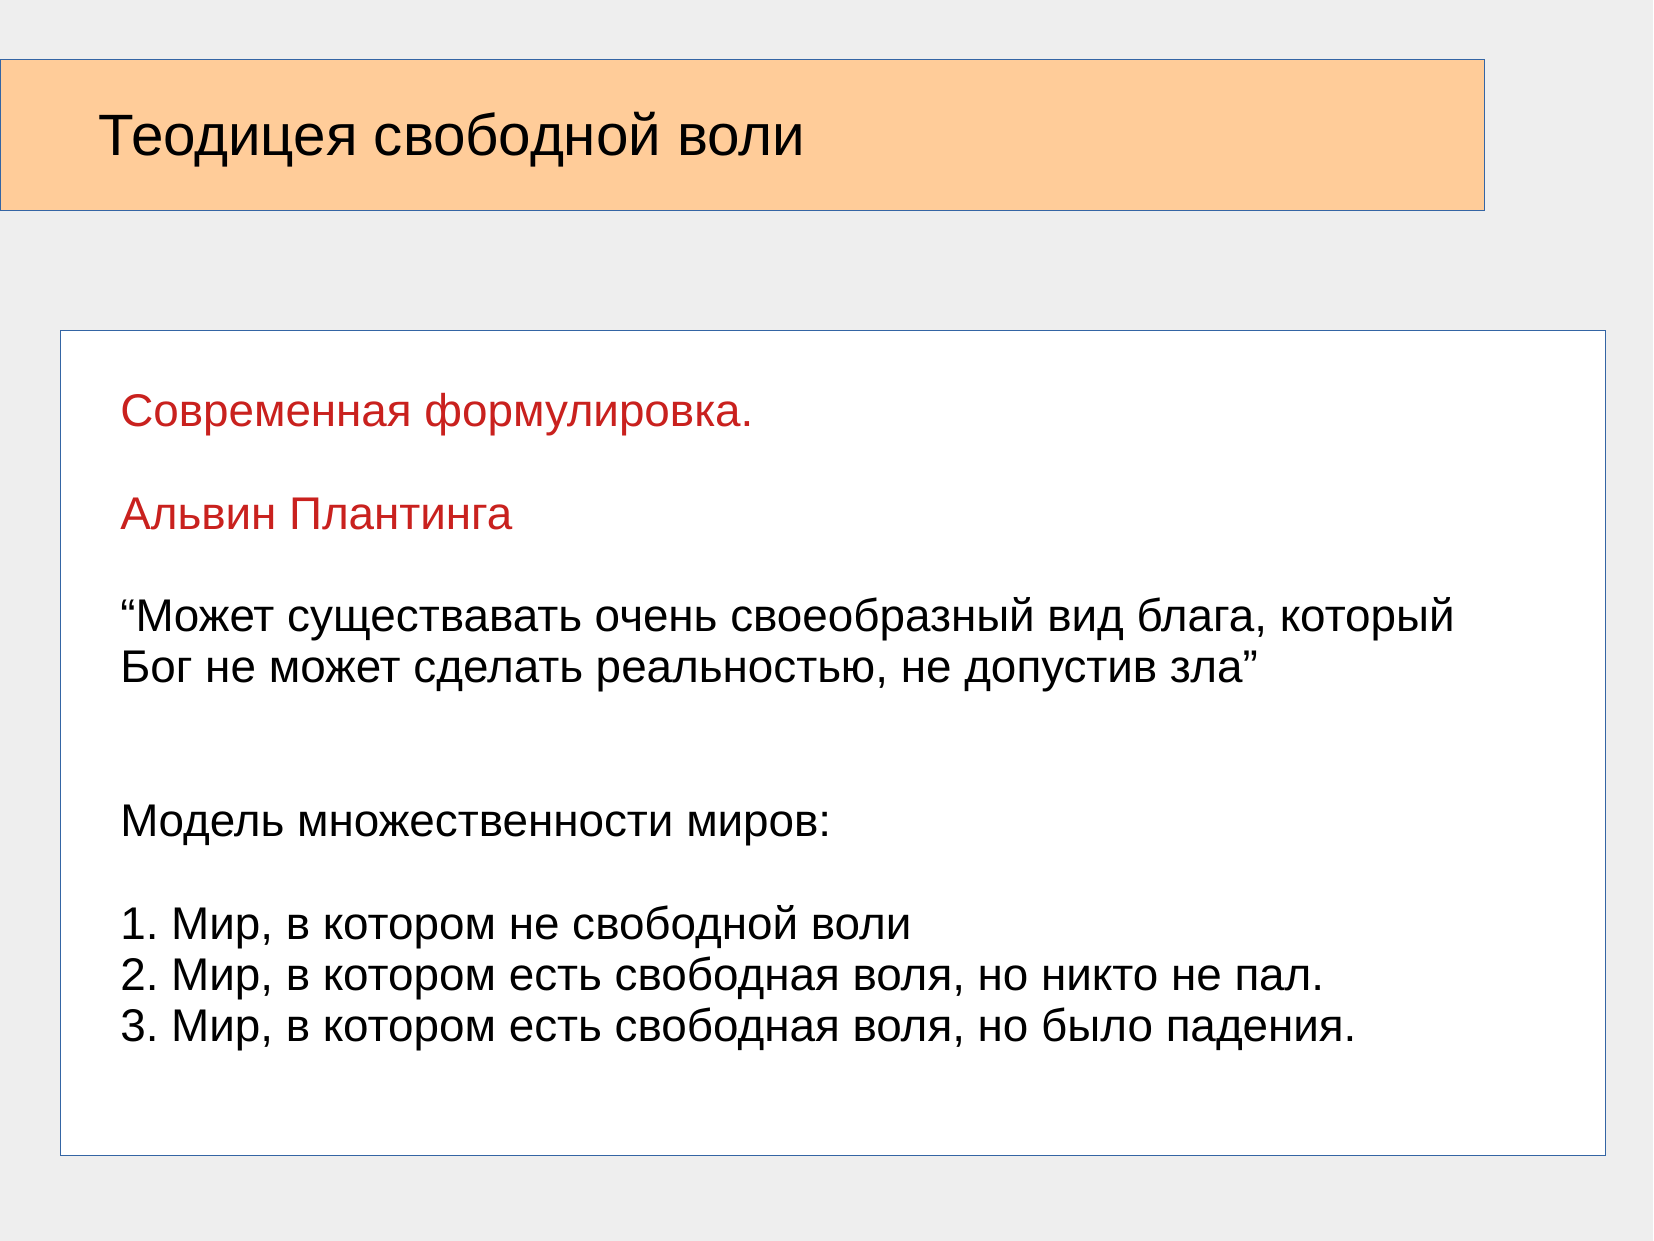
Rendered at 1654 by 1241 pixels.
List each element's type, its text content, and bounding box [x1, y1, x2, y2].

subtitle Современная формулировка. Альвин Плантинга “Может существавать очень своеобразный вид блага, который Бог не может сделать реальностью, не допустив зла” Модель множественности миров: 1. Мир, в котором не свободной воли 2. Мир, в котором есть свободная воля, но никто не пал. 3. Мир, в котором есть свободная воля, но было падения. [120, 385, 1501, 1080]
text_box Теодицея свободной воли [0, 59, 1485, 211]
text_box [60, 330, 1606, 1156]
